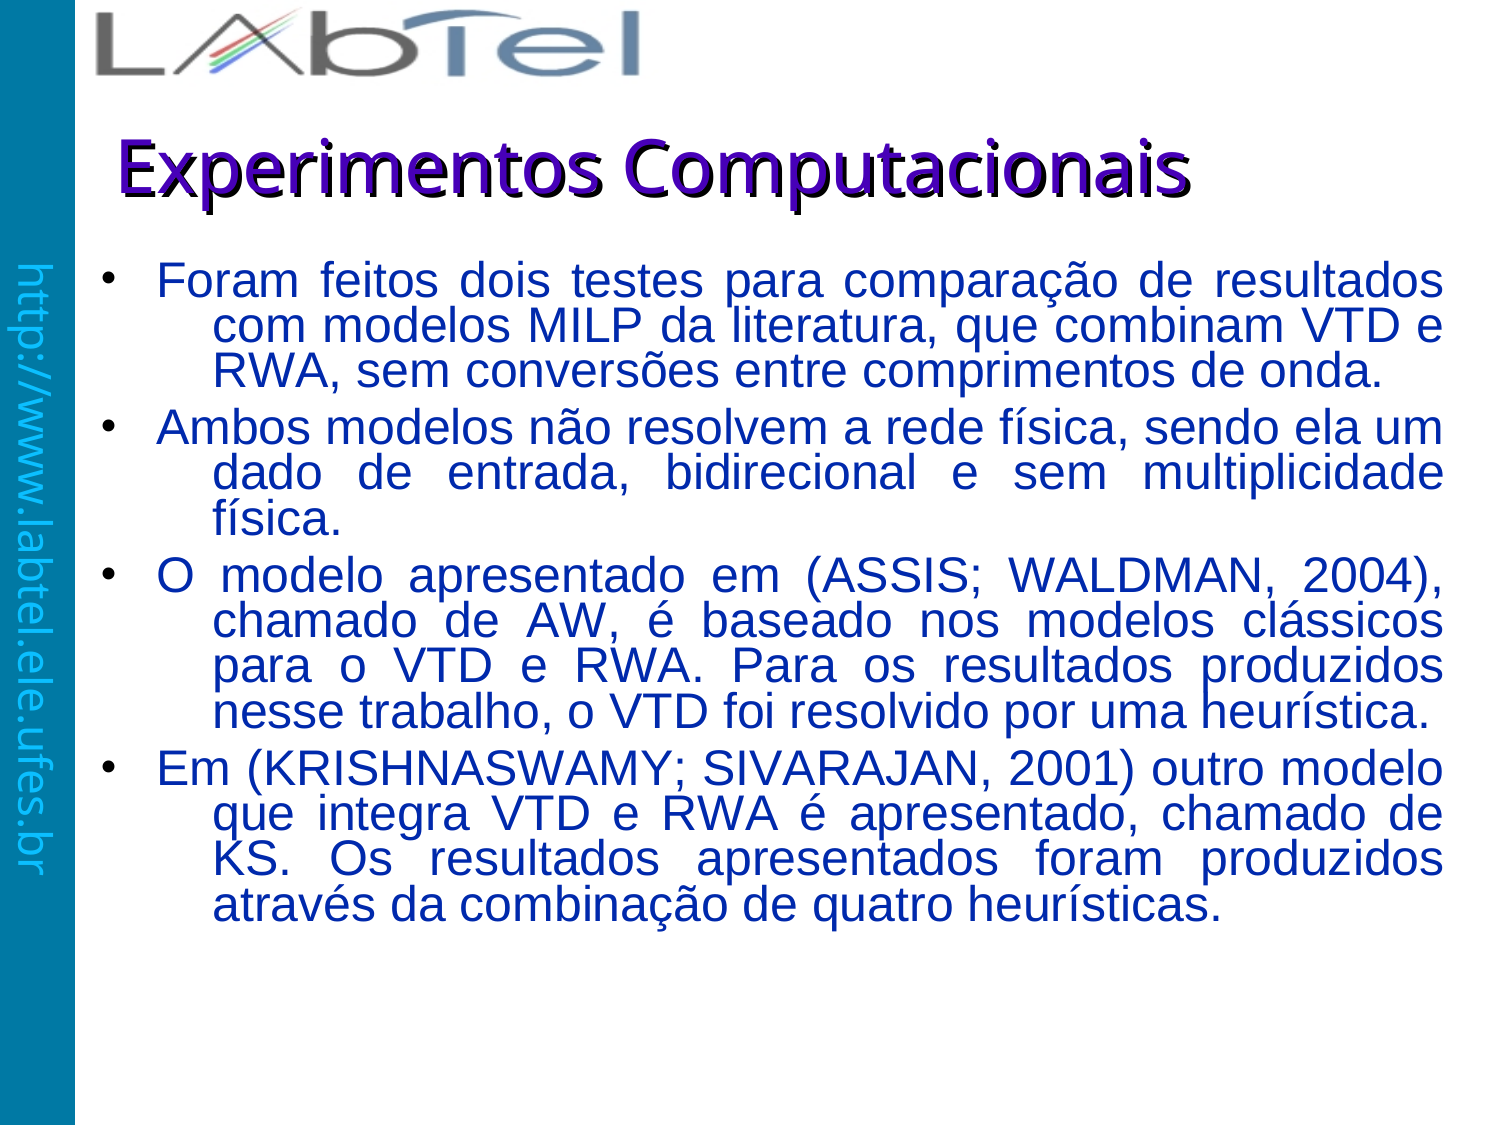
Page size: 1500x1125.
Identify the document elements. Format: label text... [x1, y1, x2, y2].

title Experimentos Computacionais [99, 65, 1460, 237]
picture [76, 0, 675, 88]
list Foram feitos dois testes para comparação de resultados com modelos MILP da literatura, que combinam VTD e RWA, sem conversões entre comprimentos de onda. Ambos modelos não resolvem a rede física, sendo ela um dado de entrada, bidirecional e sem multiplicidade física. O modelo apresentado em (ASSIS; WALDMAN, 2004), chamado de AW, é baseado nos modelos clássicos para o VTD e RWA. Para os resultados produzidos nesse trabalho, o VTD foi resolvido por uma heurística. Em (KRISHNASWAMY; SIVARAJAN, 2001) outro modelo que integra VTD e RWA é apresentado, chamado de KS. Os resultados apresentados foram produzidos através da combinação de quatro heurísticas. [85, 237, 1460, 980]
